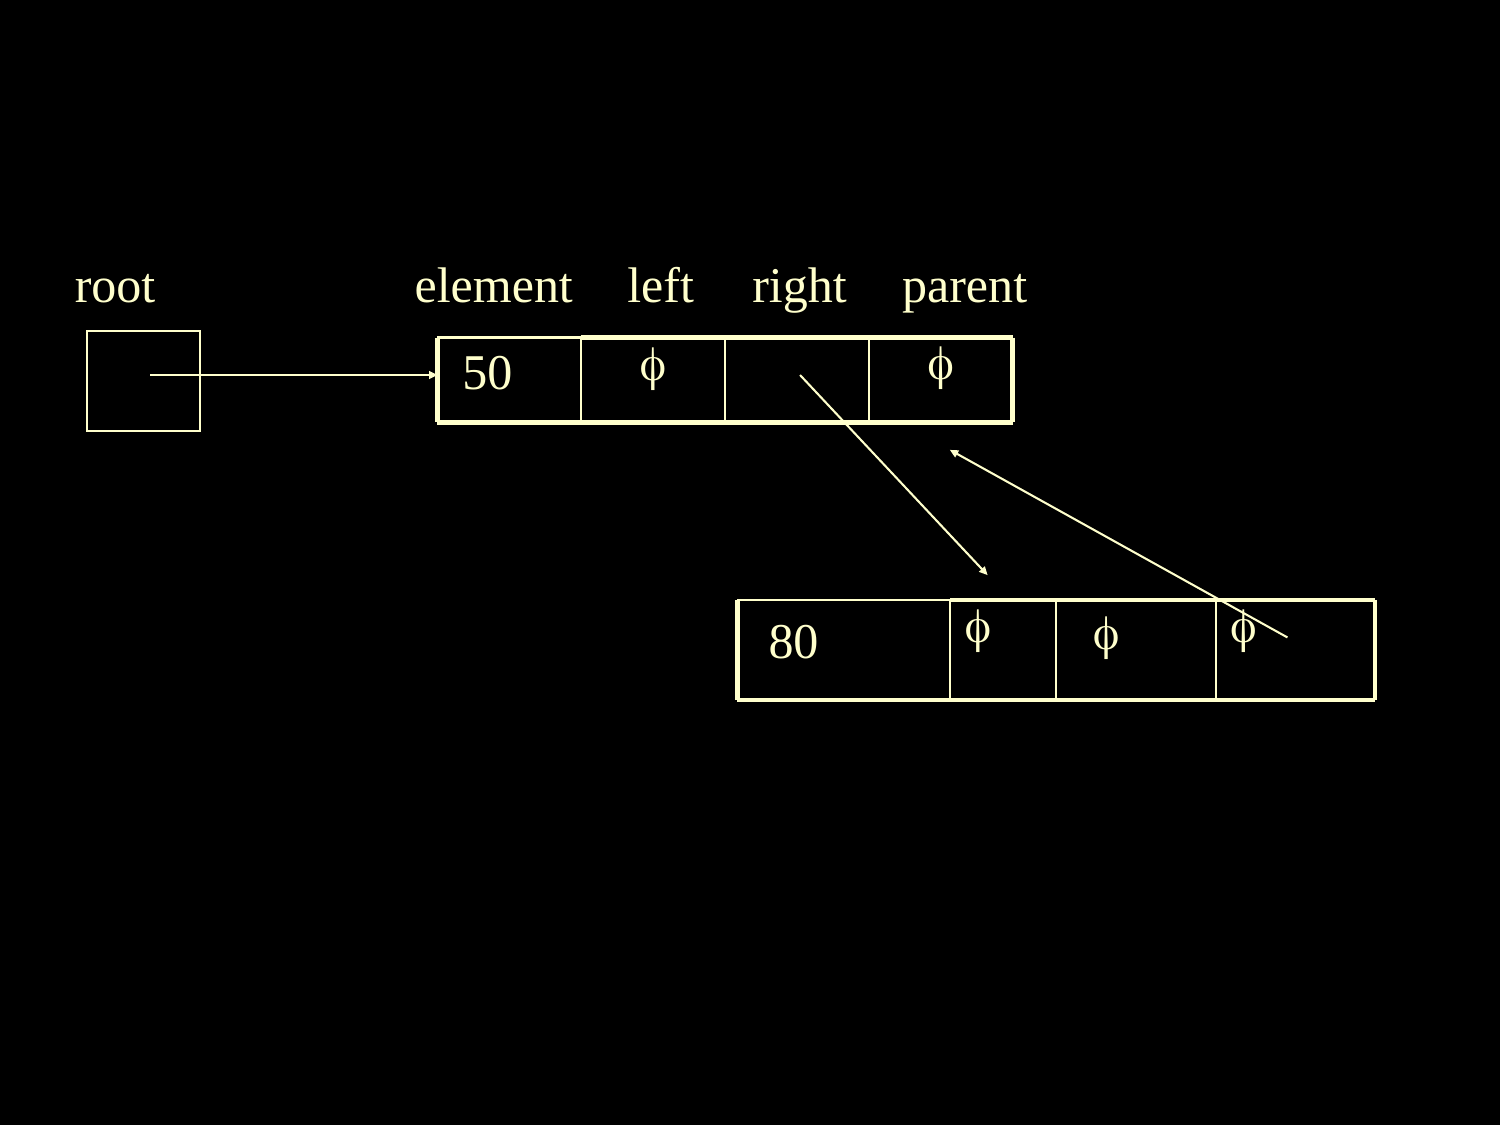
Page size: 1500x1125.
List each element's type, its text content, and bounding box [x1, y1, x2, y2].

text_box 80 [753, 606, 834, 678]
text_box  [912, 337, 969, 399]
text_box  [1078, 606, 1135, 668]
text_box  [582, 340, 724, 420]
text_box element [399, 249, 589, 321]
text_box left [612, 249, 710, 321]
text_box  [1235, 620, 1242, 641]
text_box right [737, 249, 862, 321]
text_box 50 [447, 337, 528, 409]
text_box  [1217, 602, 1373, 698]
text_box  [951, 602, 1055, 698]
text_box parent [887, 249, 1043, 321]
text_box root [59, 249, 171, 321]
text_box  [1244, 620, 1251, 641]
